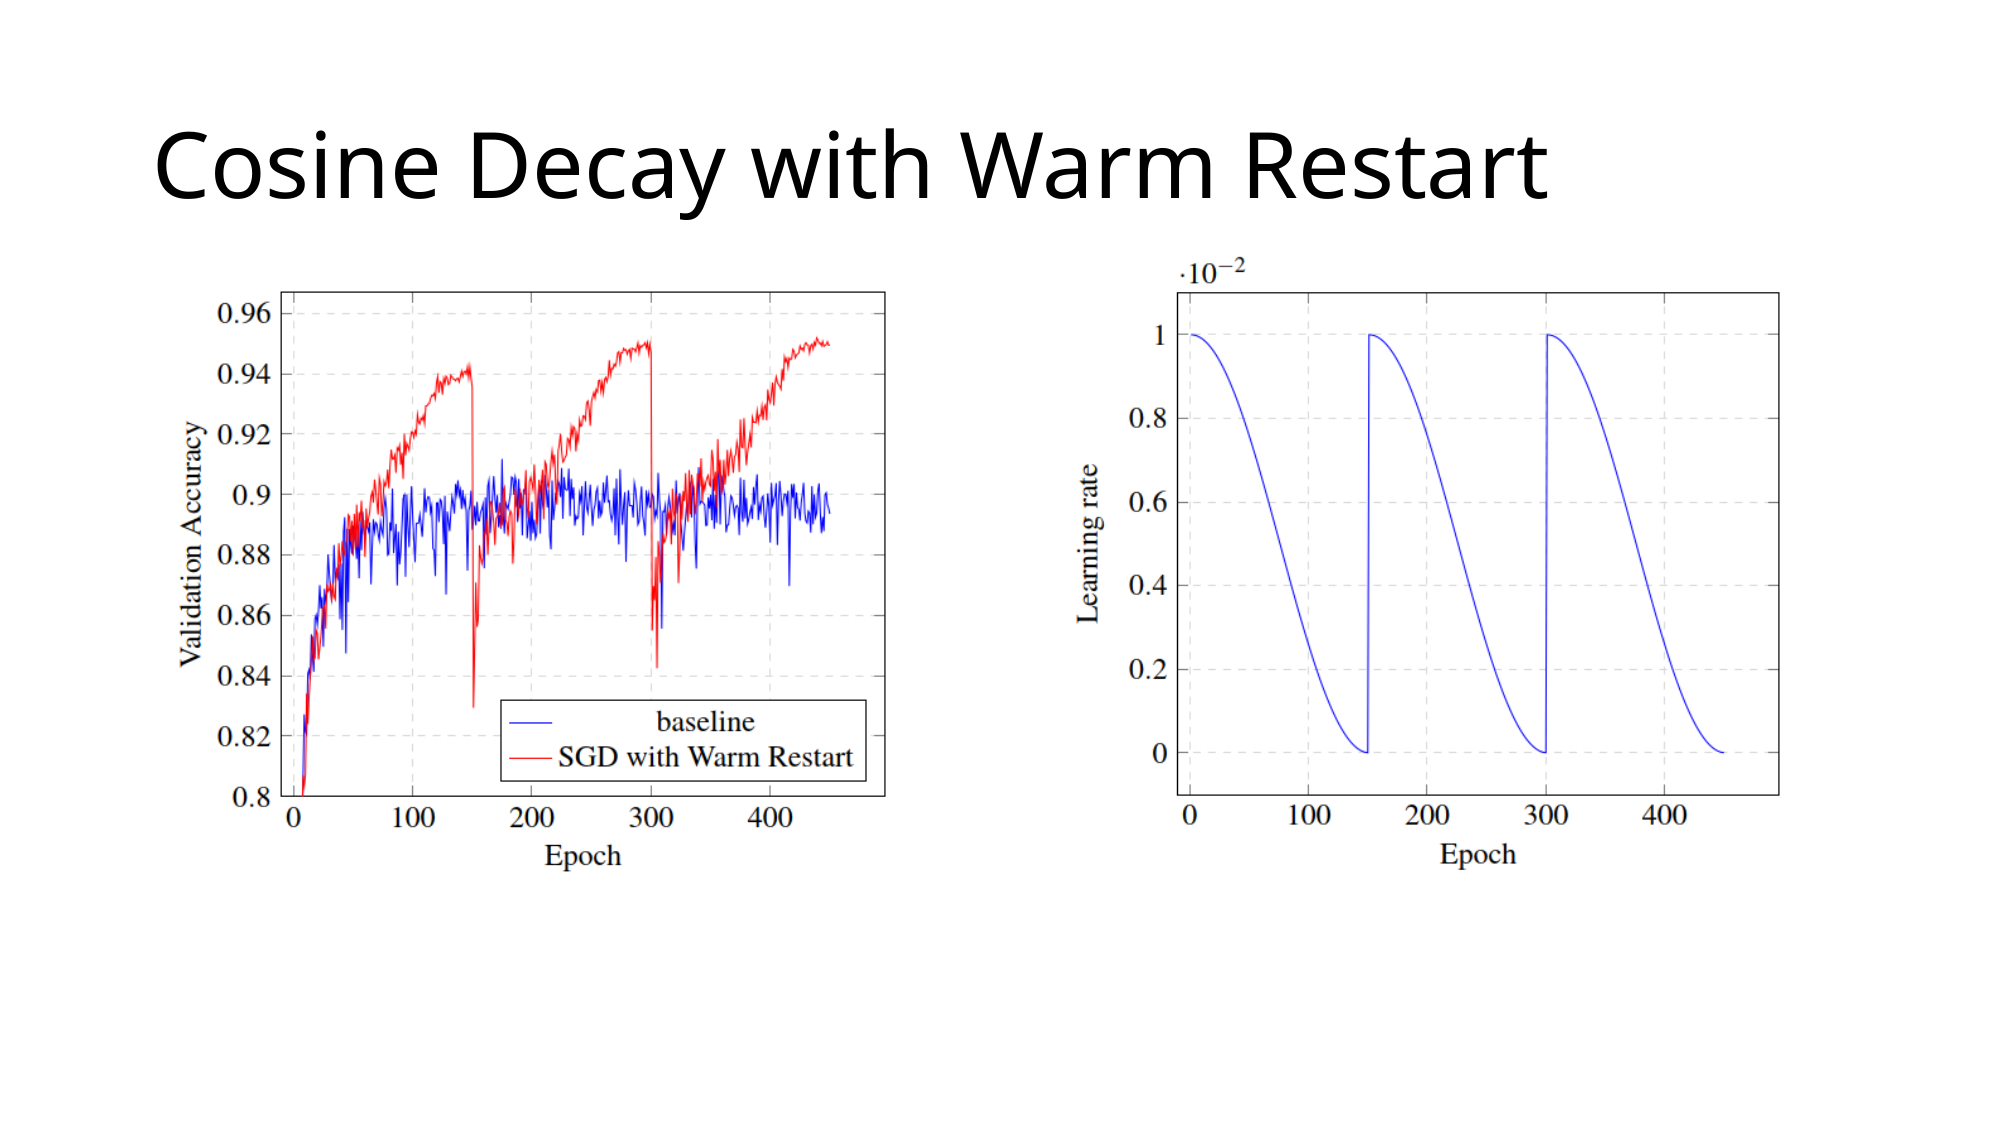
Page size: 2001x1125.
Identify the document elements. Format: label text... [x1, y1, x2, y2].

title Cosine Decay with Warm Restart [137, 59, 1863, 278]
picture [1021, 237, 1835, 876]
picture [90, 255, 940, 893]
